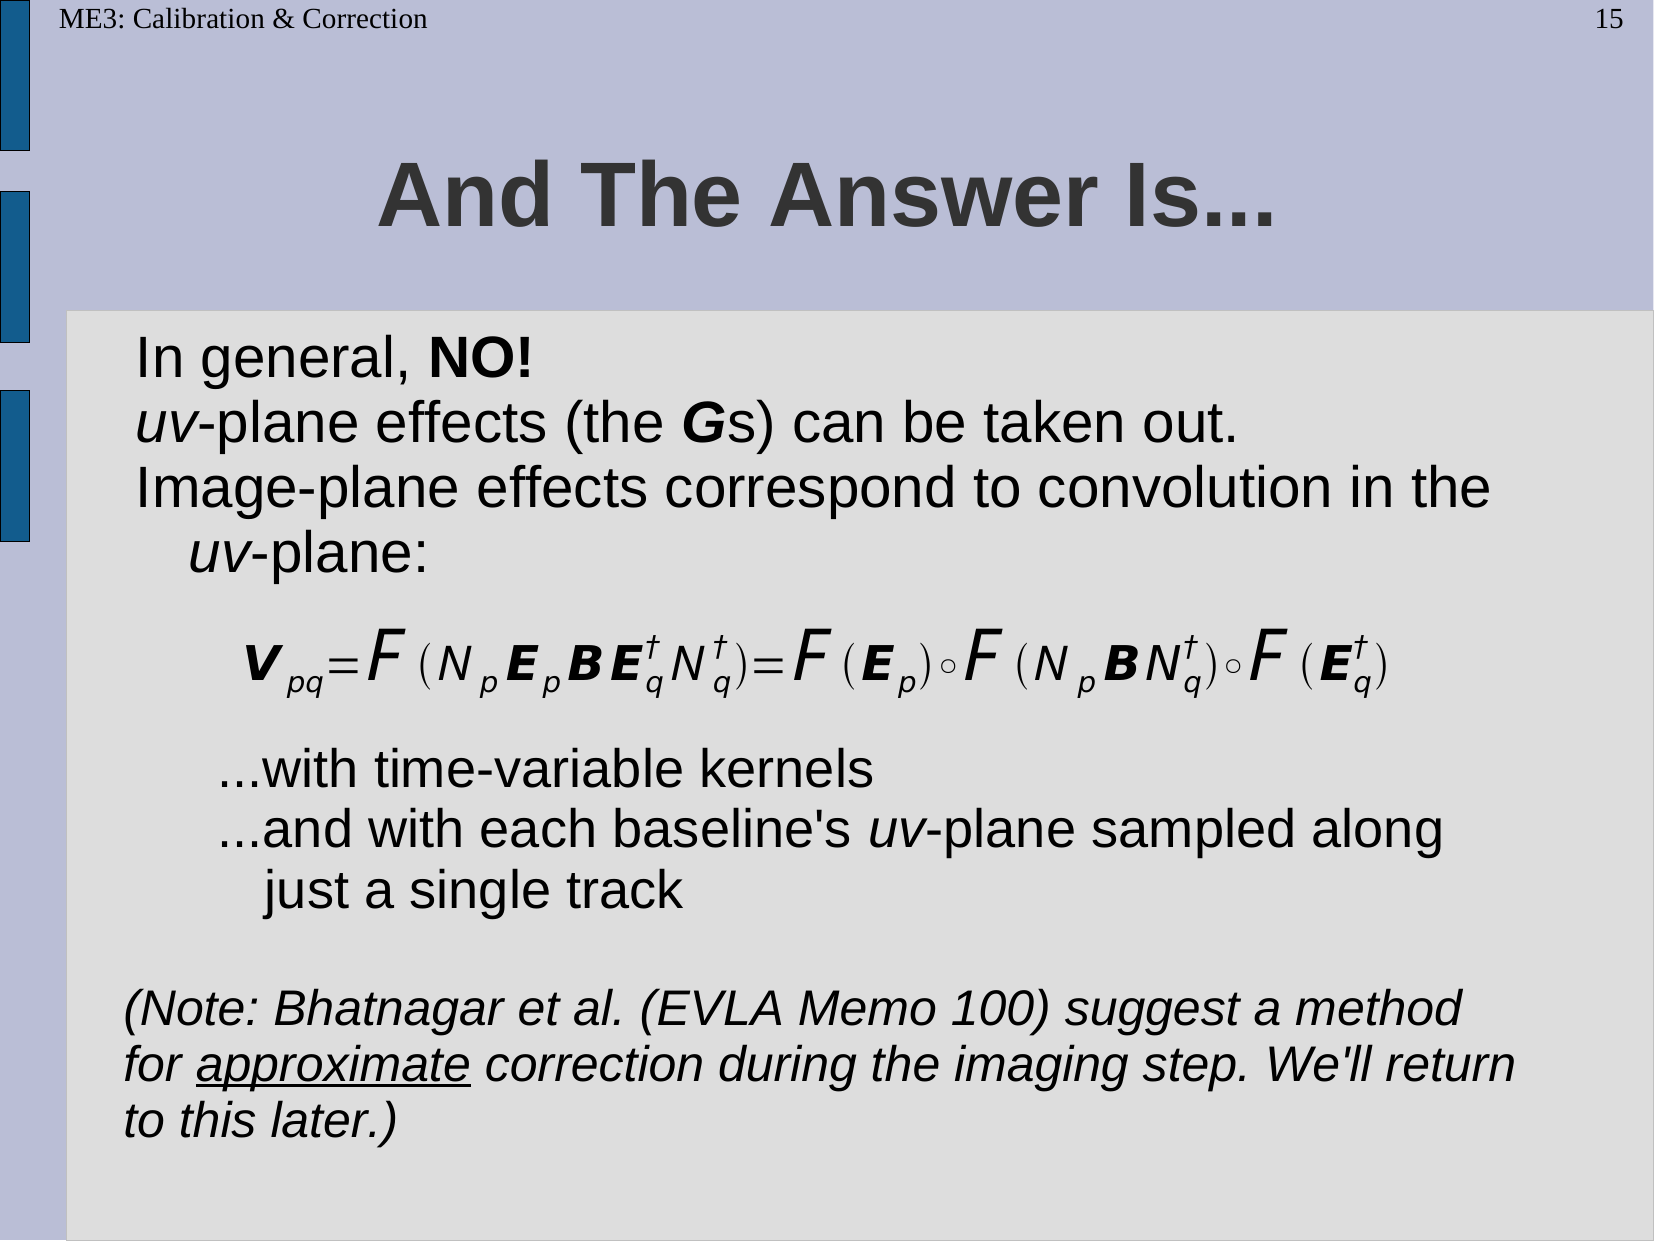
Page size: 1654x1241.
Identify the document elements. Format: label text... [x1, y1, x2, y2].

chart [236, 620, 1397, 699]
title And The Answer Is... [121, 91, 1534, 299]
list ...with time-variable kernels ...and with each baseline's uv-plane sampled along just a single track (Note: Bhatnagar et al. (EVLA Memo 100) suggest a method for approximate correction during the imaging step. We'll return to this later.) [123, 738, 1536, 1165]
list In general, NO! uv-plane effects (the Gs) can be taken out. Image-plane effects correspond to convolution in the uv-plane: [118, 324, 1531, 596]
